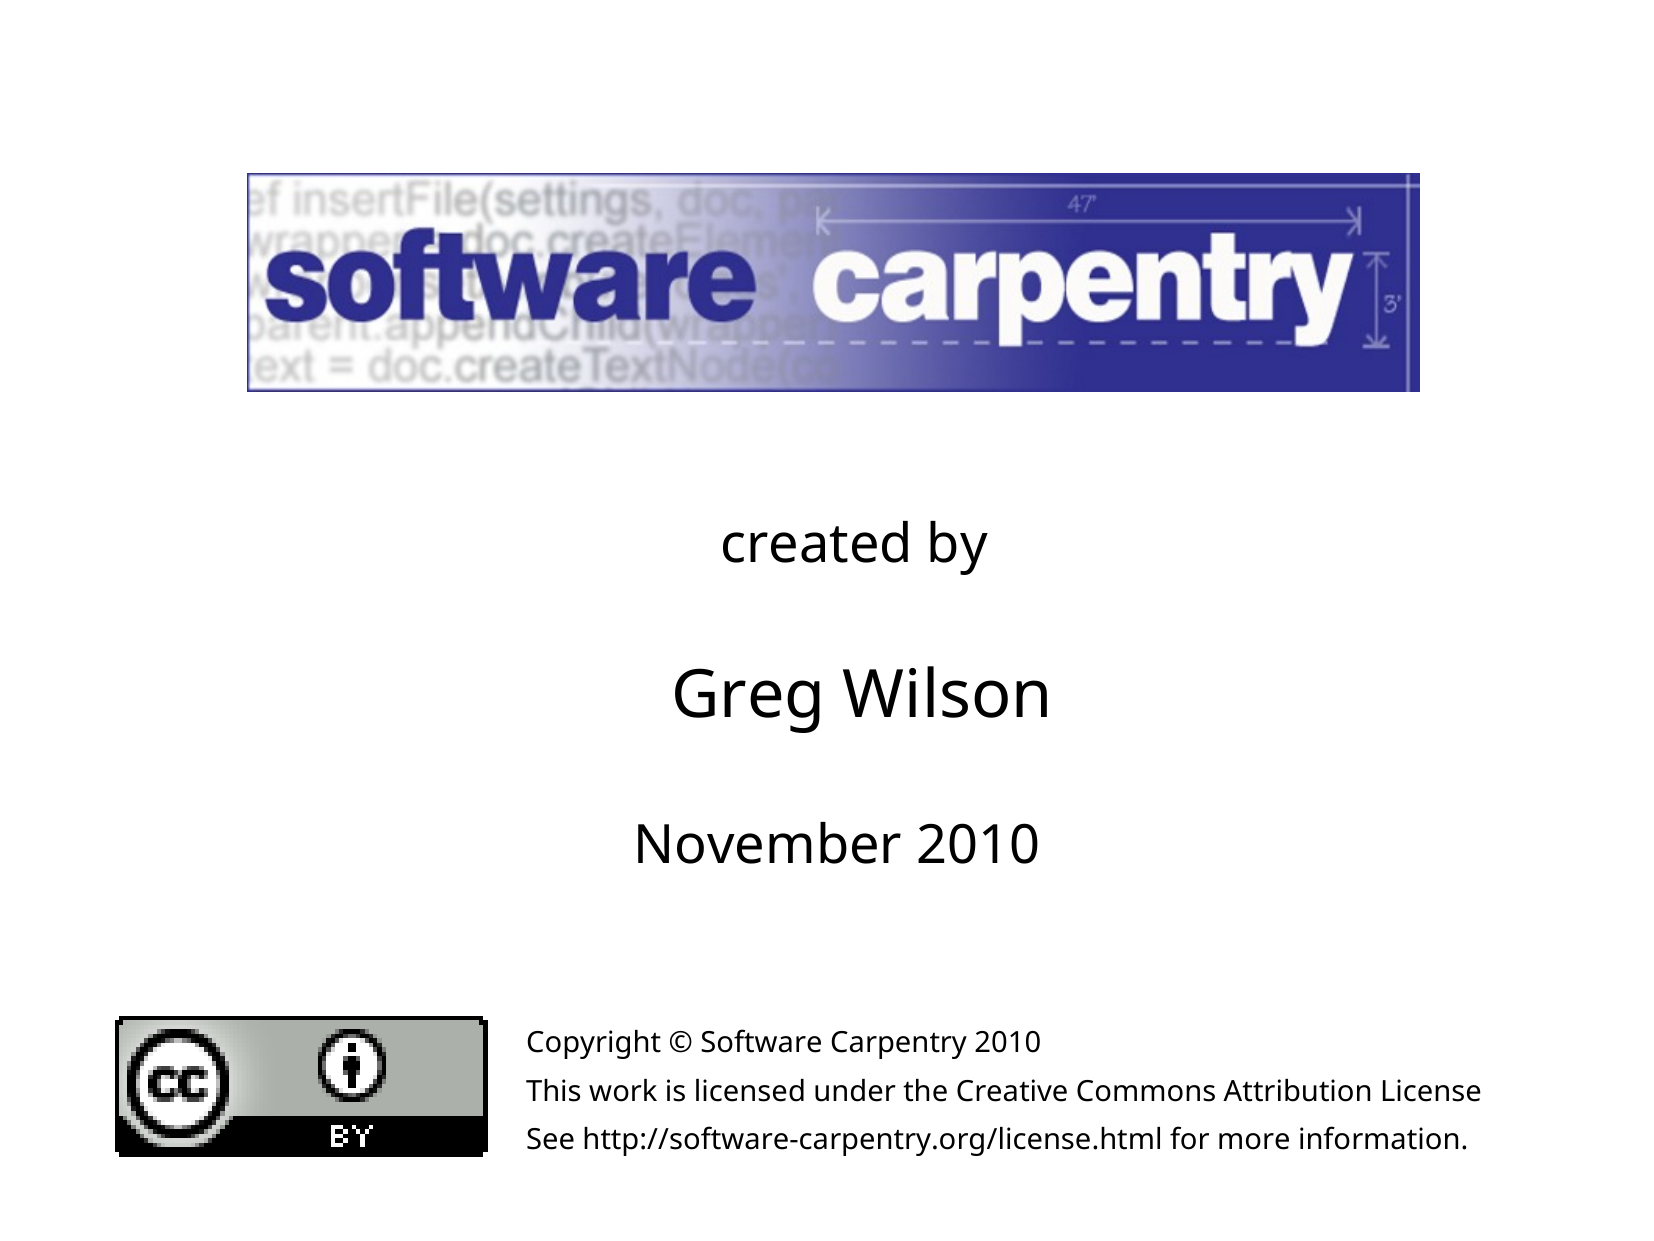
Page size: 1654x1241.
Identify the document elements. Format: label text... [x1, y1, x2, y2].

picture [247, 173, 1420, 392]
text_box Copyright © Software Carpentry 2010 This work is licensed under the Creative Commons Attribution License See http://software-carpentry.org/license.html for more information. [511, 1014, 1574, 1164]
text_box Greg Wilson [656, 641, 1017, 739]
picture [115, 1016, 488, 1158]
text_box created by [705, 499, 967, 581]
text_box November 2010 [618, 800, 1054, 882]
